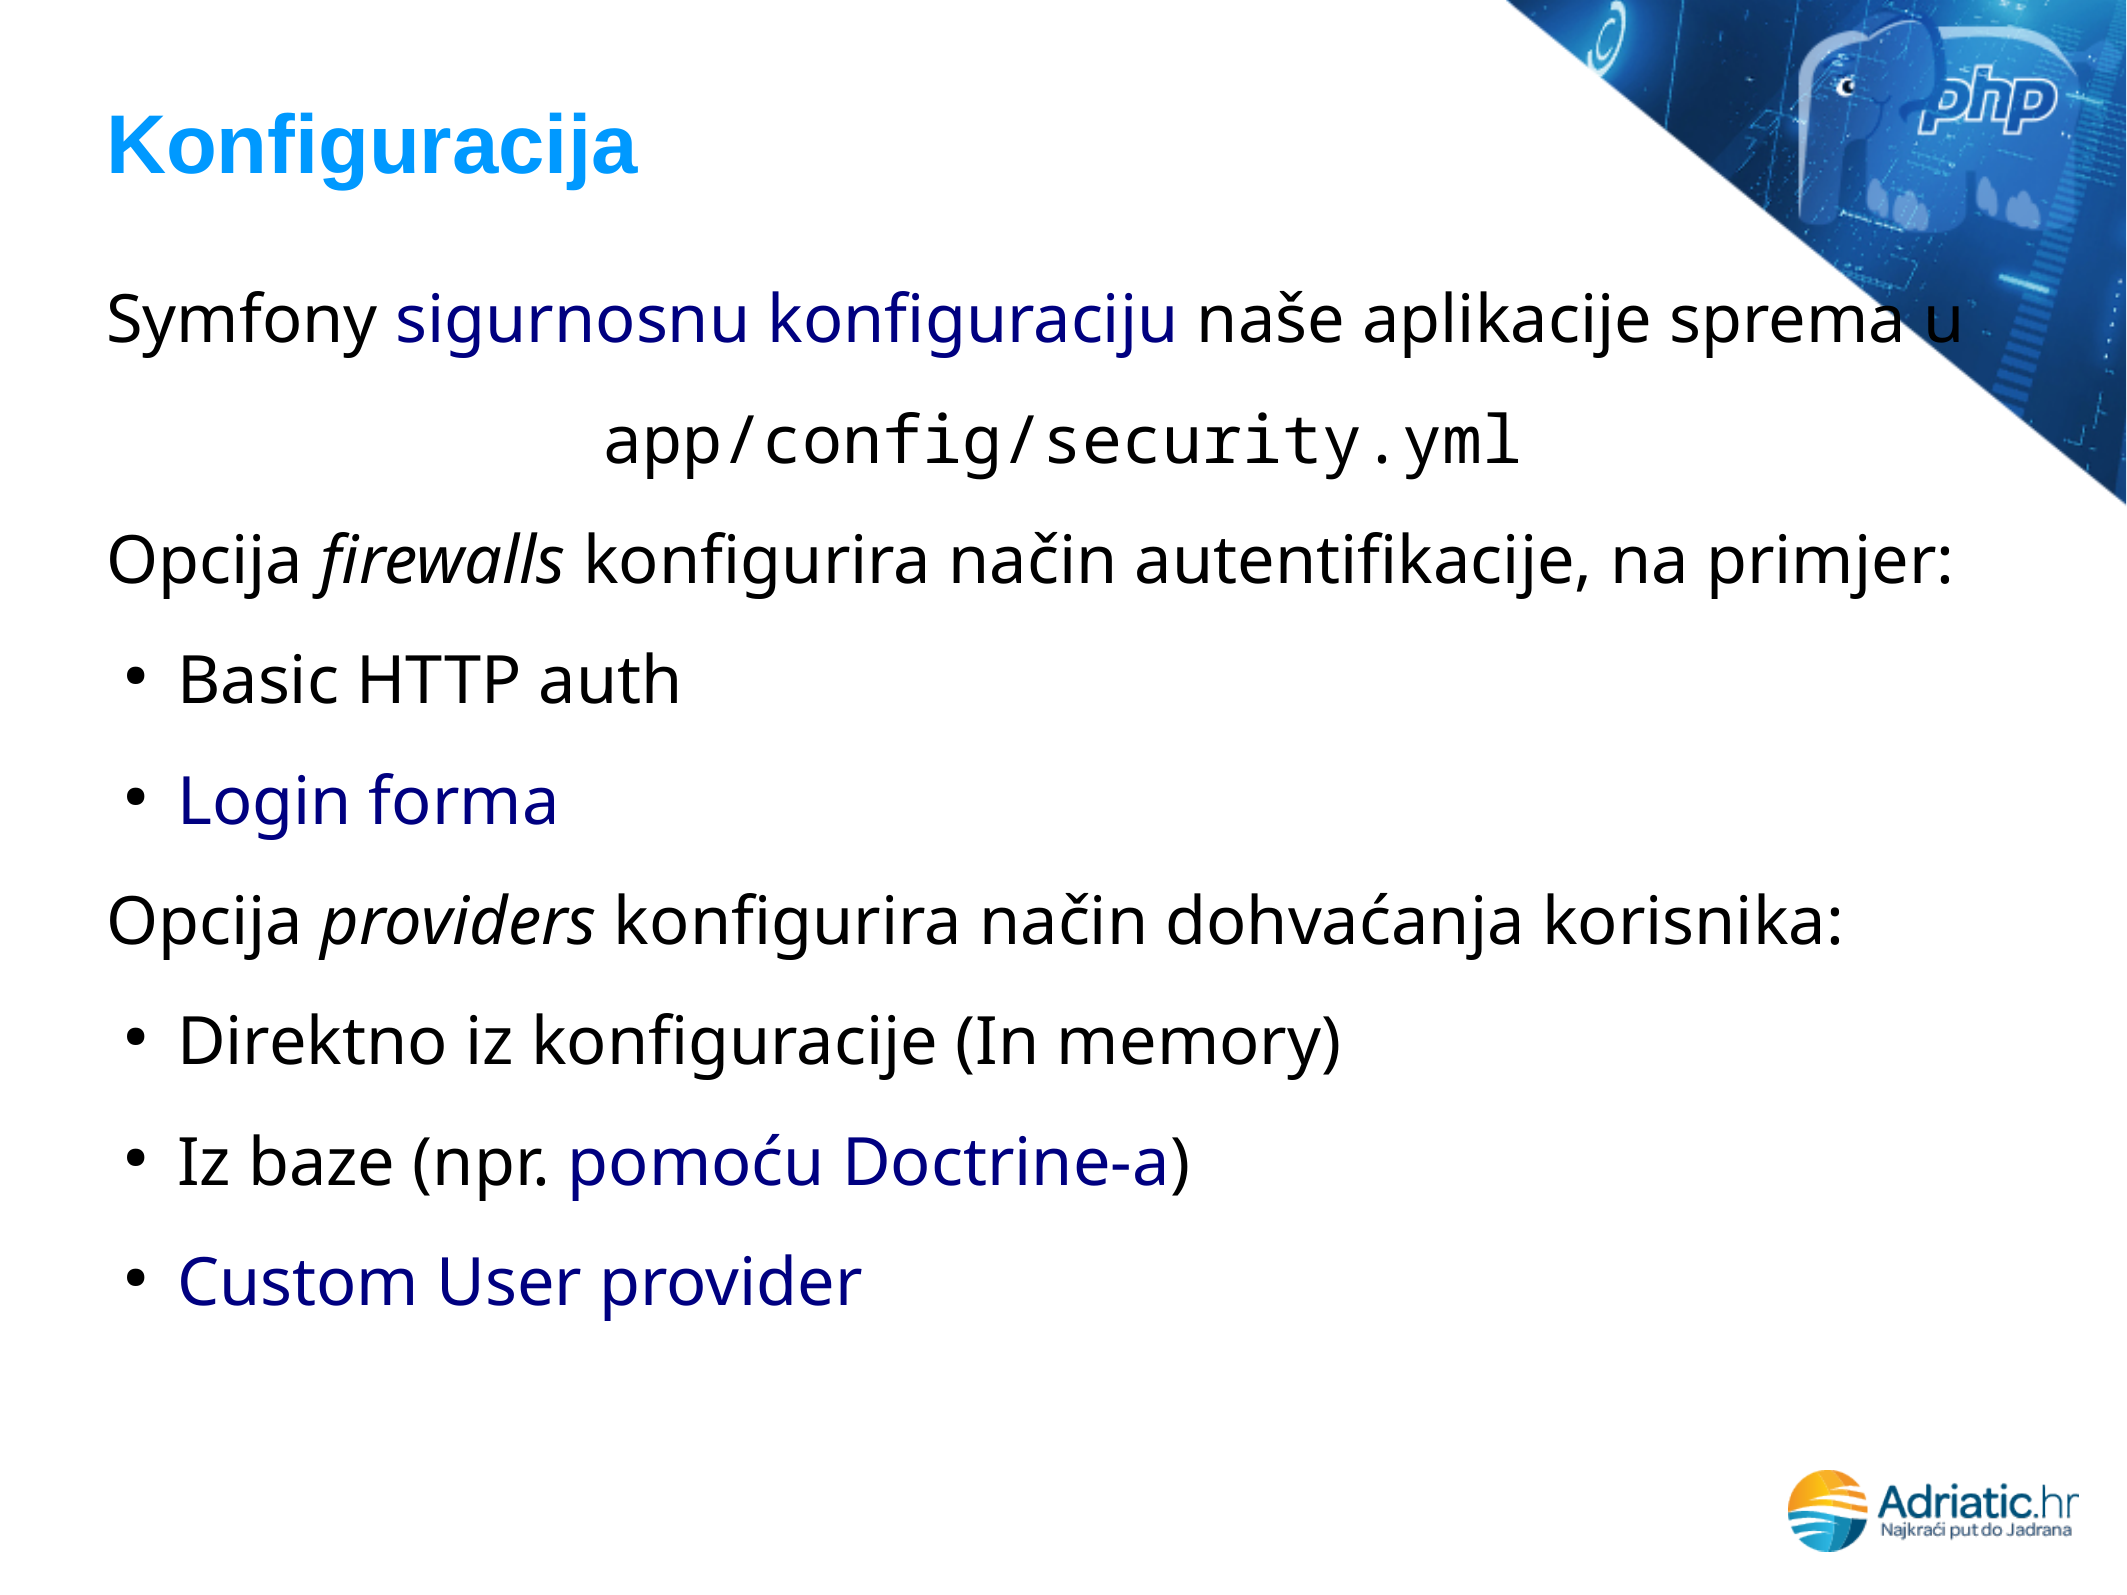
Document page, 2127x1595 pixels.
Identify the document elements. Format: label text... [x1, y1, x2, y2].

title Konfiguracija [106, 70, 1630, 219]
picture [1788, 1470, 2079, 1552]
list Symfony sigurnosnu konfiguraciju naše aplikacije sprema u app/config/security.yml Opcija firewalls konfigurira način autentifikacije, na primjer: Basic HTTP auth Login forma Opcija providers konfigurira način dohvaćanja korisnika: Direktno iz konfiguracije (In memory) Iz baze (npr. pomoću Doctrine-a) Custom User provider [106, 271, 2020, 1453]
picture [1505, 0, 2127, 625]
